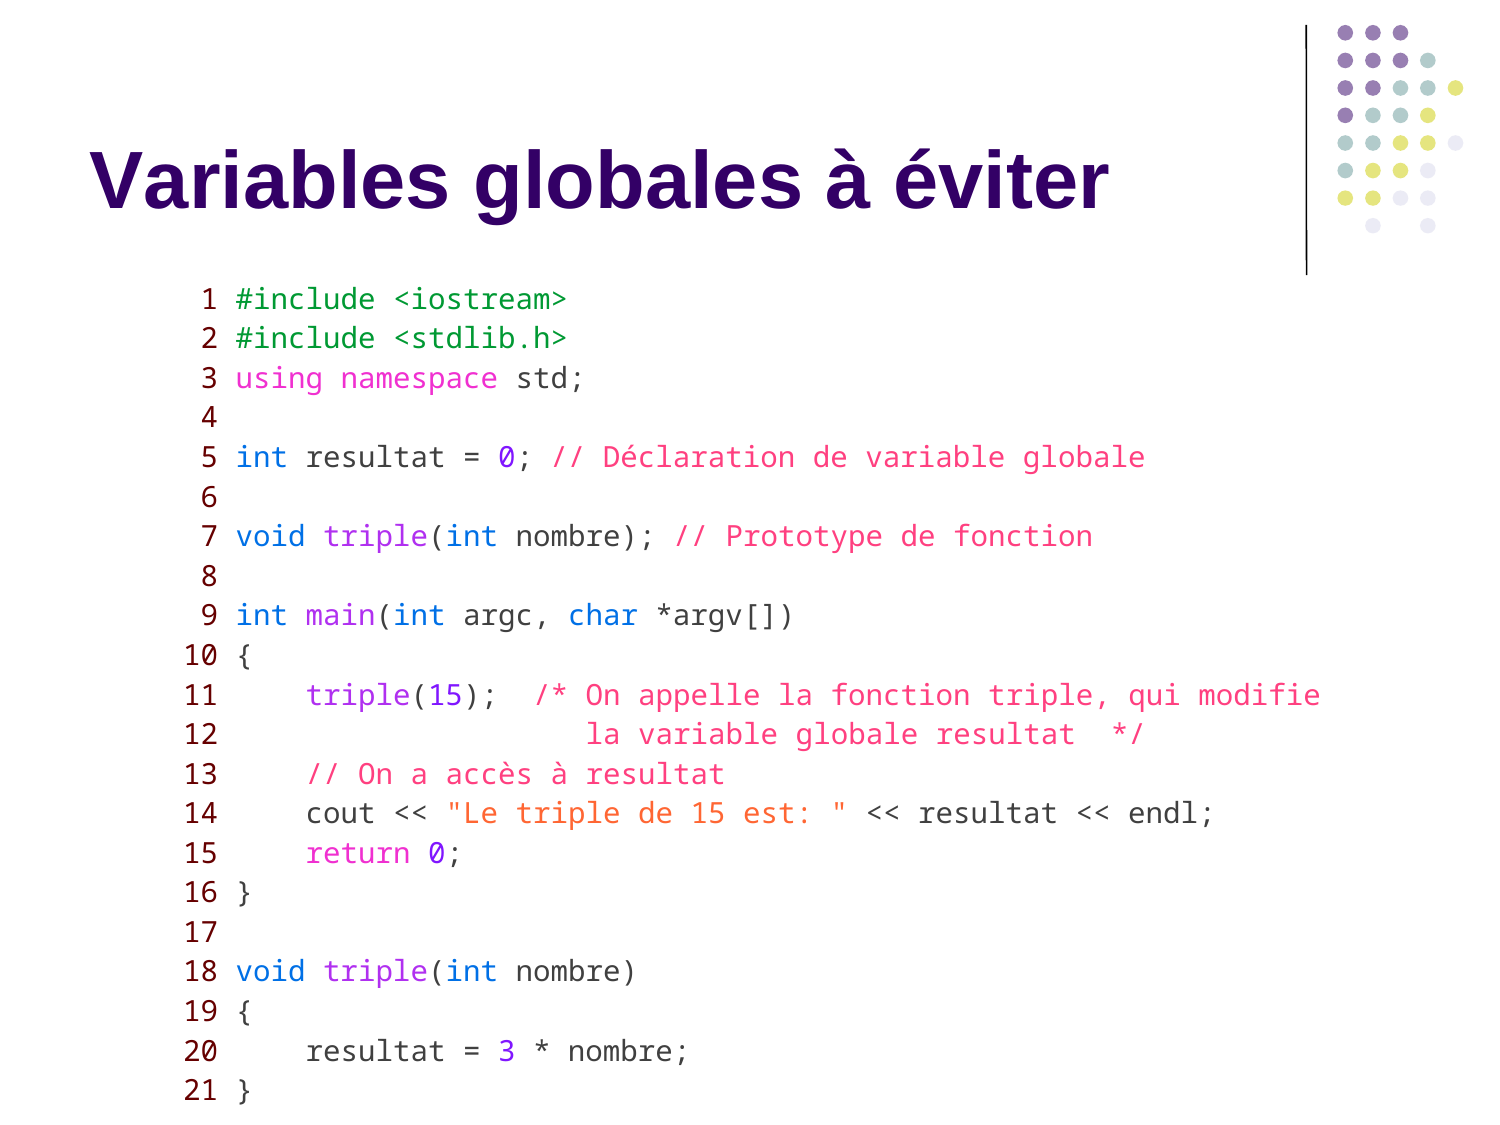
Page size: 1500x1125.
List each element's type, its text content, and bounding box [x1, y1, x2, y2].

list 1 #include <iostream> 2 #include <stdlib.h> 3 using namespace std; 4 5 int resultat = 0; // Déclaration de variable globale 6 7 void triple(int nombre); // Prototype de fonction 8 9 int main(int argc, char *argv[]) 10 { 11 triple(15); /* On appelle la fonction triple, qui modifie 12 la variable globale resultat */ 13 // On a accès à resultat 14 cout << "Le triple de 15 est: " << resultat << endl; 15 return 0; 16 } 17 18 void triple(int nombre) 19 { 20 resultat = 3 * nombre; 21 } [165, 283, 1500, 1115]
title Variables globales à éviter [74, 20, 1313, 233]
